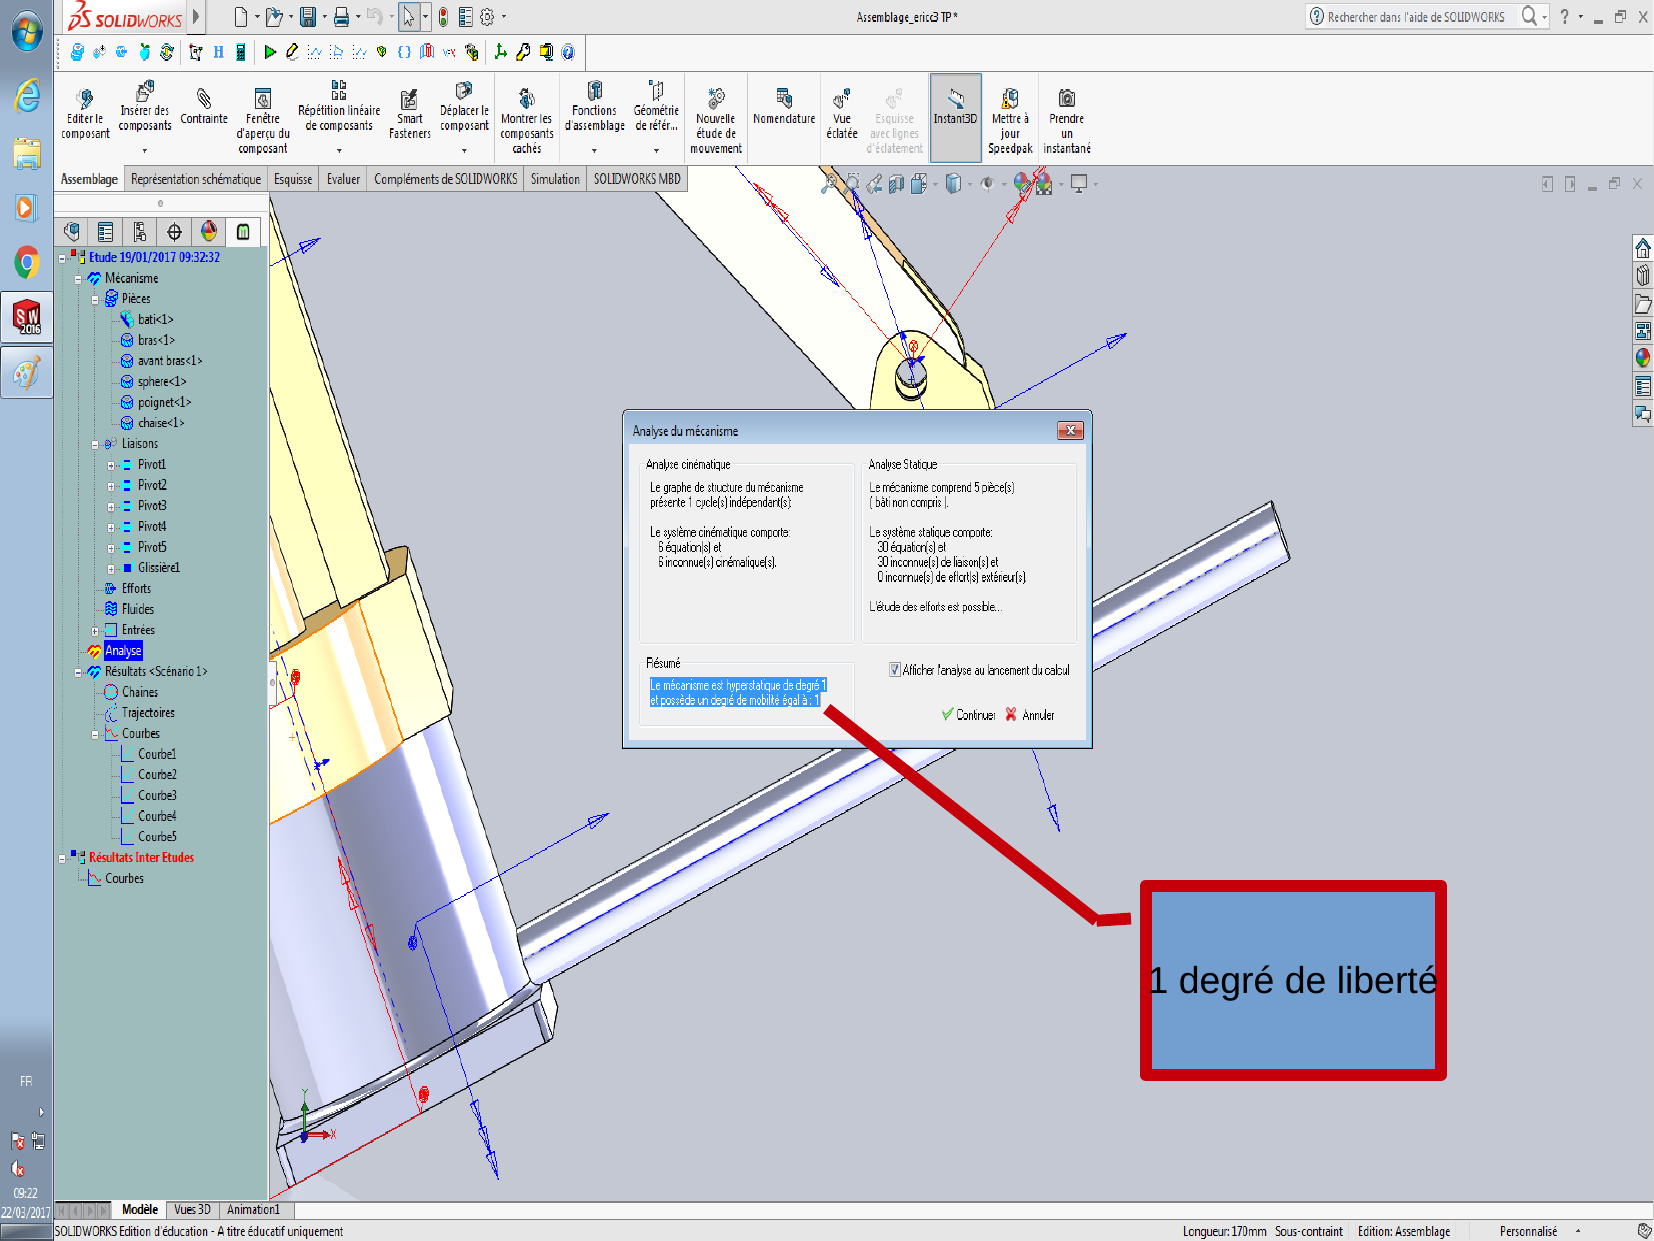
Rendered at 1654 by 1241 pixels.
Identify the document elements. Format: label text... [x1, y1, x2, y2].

text_box 1 degré de liberté [1146, 886, 1441, 1075]
picture [0, 0, 1654, 1241]
